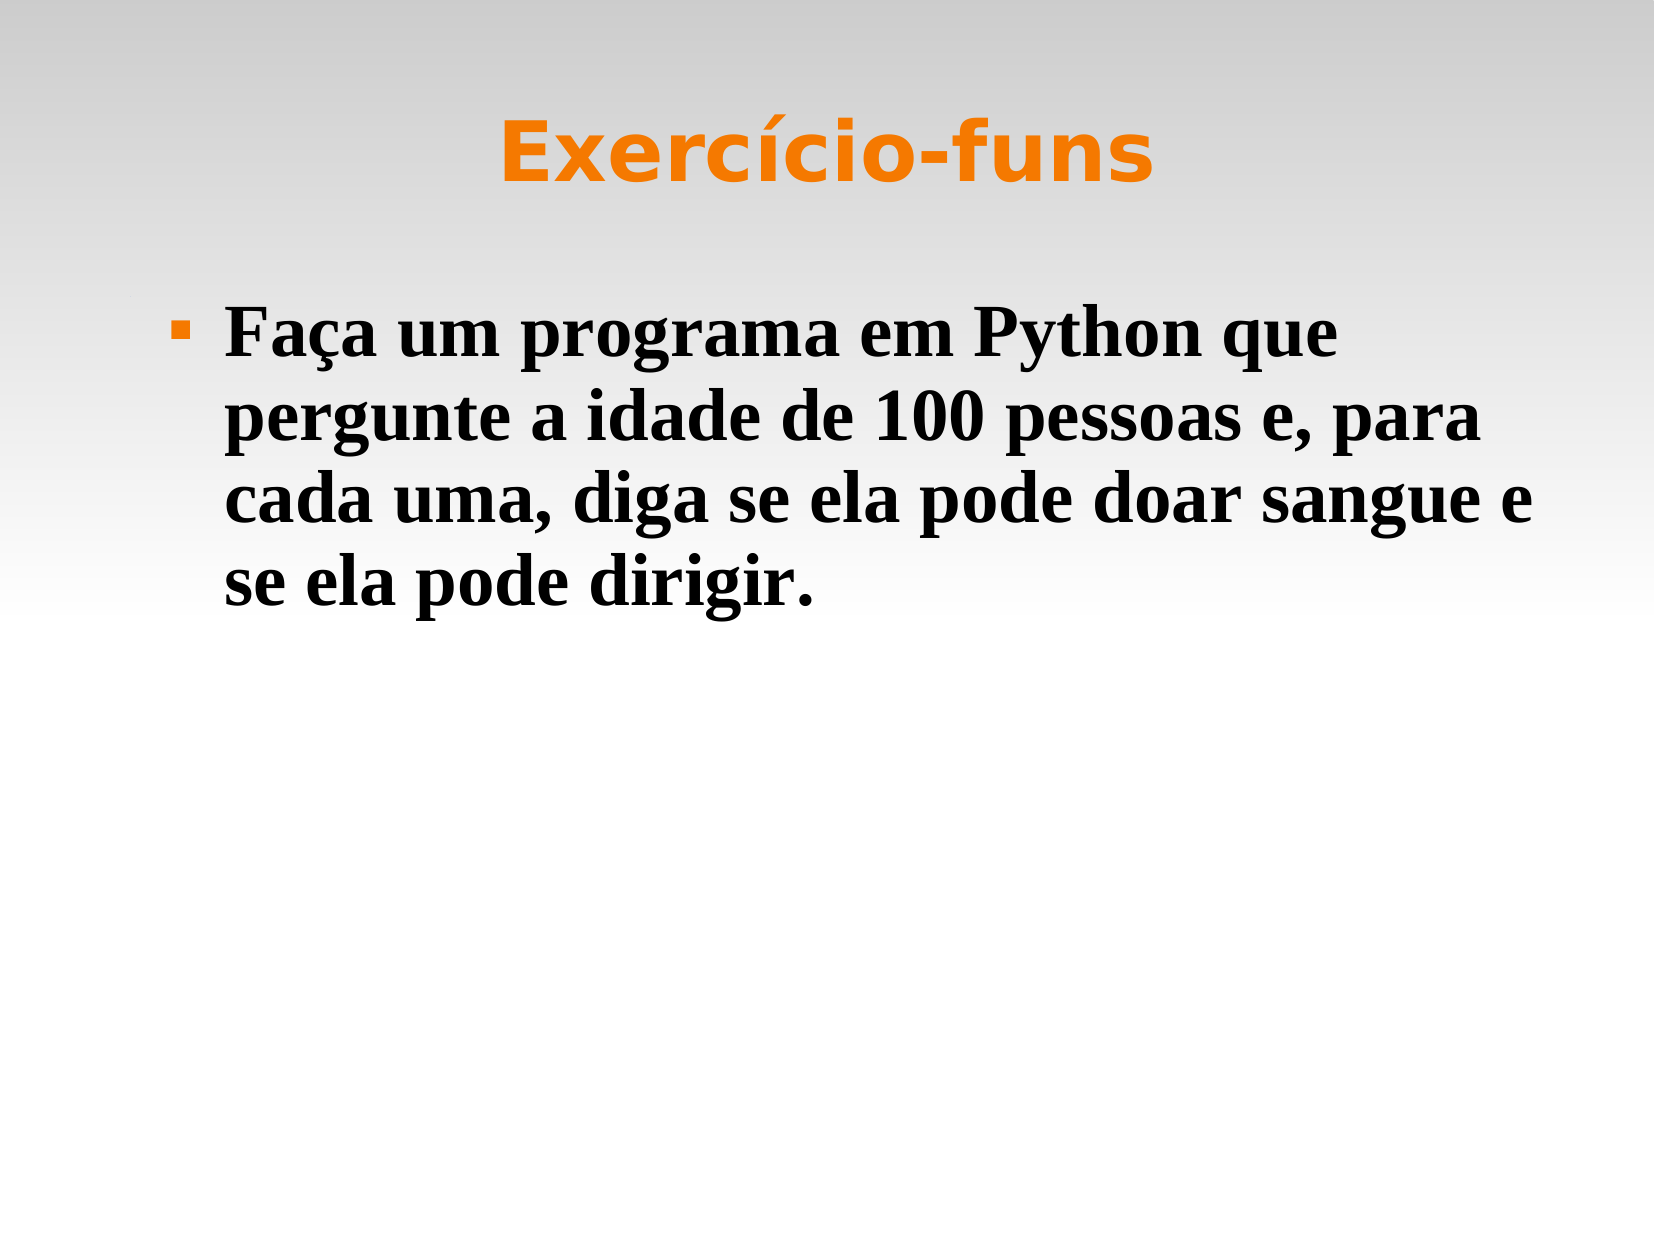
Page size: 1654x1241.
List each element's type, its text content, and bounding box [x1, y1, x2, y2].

title Exercício-funs [82, 49, 1571, 257]
list Faça um programa em Python que pergunte a idade de 100 pessoas e, para cada uma, diga se ela pode doar sangue e se ela pode dirigir. [82, 290, 1571, 1109]
